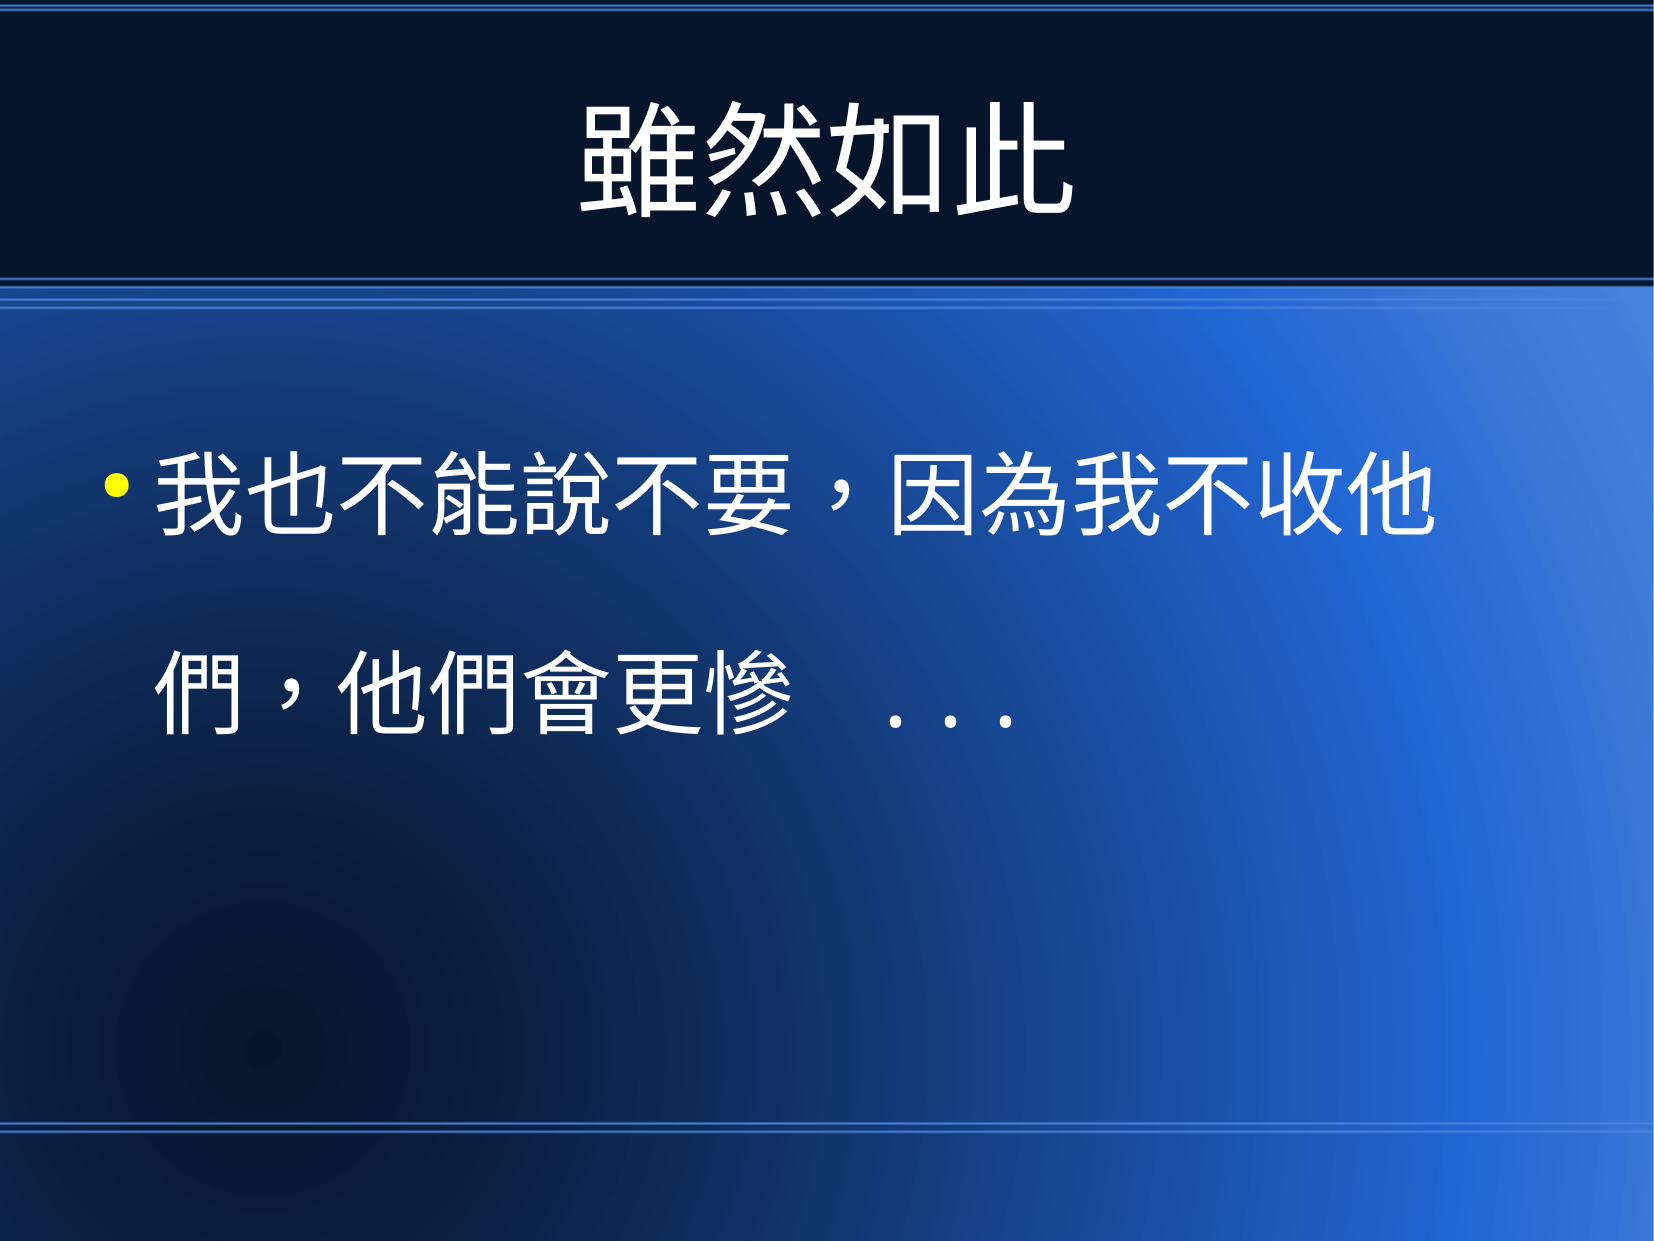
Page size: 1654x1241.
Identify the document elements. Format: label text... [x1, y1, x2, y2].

title 雖然如此 [82, 49, 1571, 257]
picture [0, 0, 1654, 1241]
list 我也不能說不要，因為我不收他們，他們會更慘 ... [82, 355, 1571, 1241]
